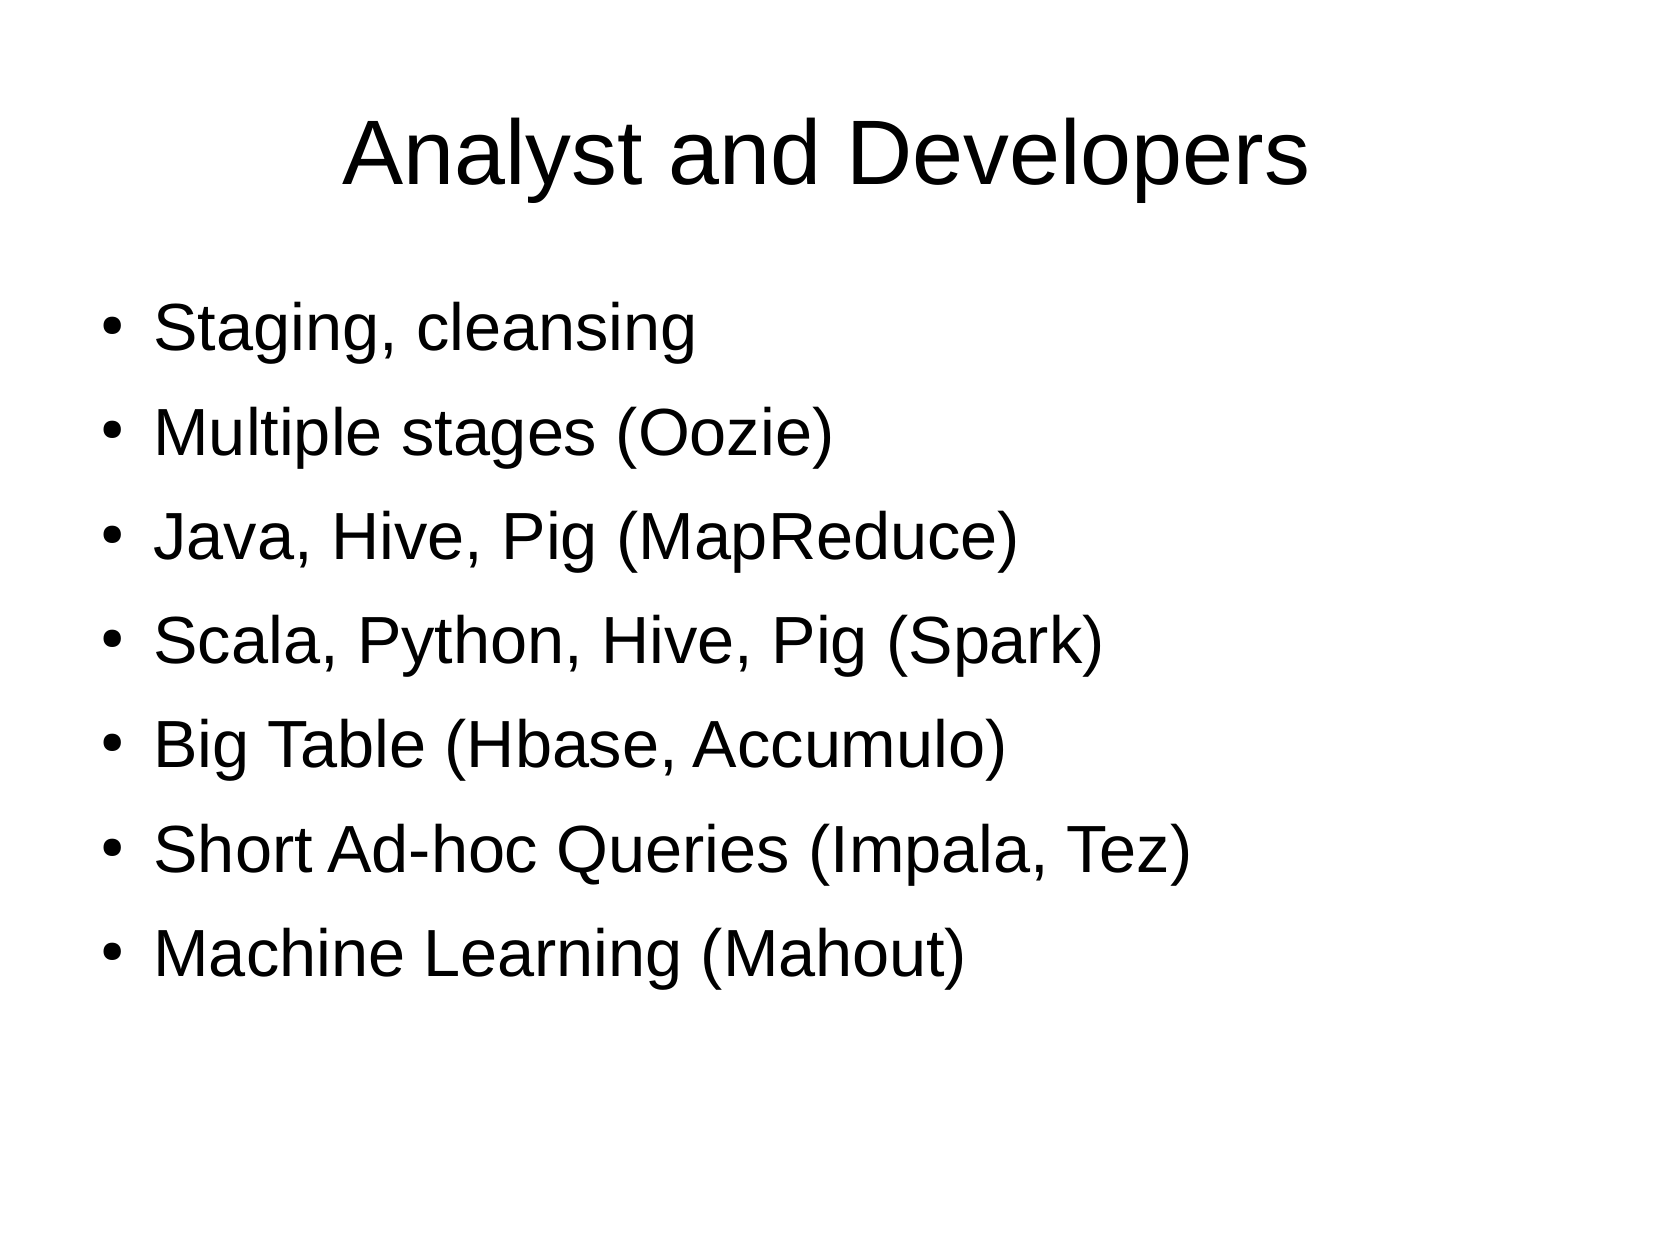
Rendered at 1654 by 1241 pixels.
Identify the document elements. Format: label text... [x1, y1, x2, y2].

title Analyst and Developers [82, 49, 1571, 257]
list Staging, cleansing Multiple stages (Oozie) Java, Hive, Pig (MapReduce) Scala, Python, Hive, Pig (Spark) Big Table (Hbase, Accumulo) Short Ad-hoc Queries (Impala, Tez) Machine Learning (Mahout) [82, 290, 1571, 1010]
